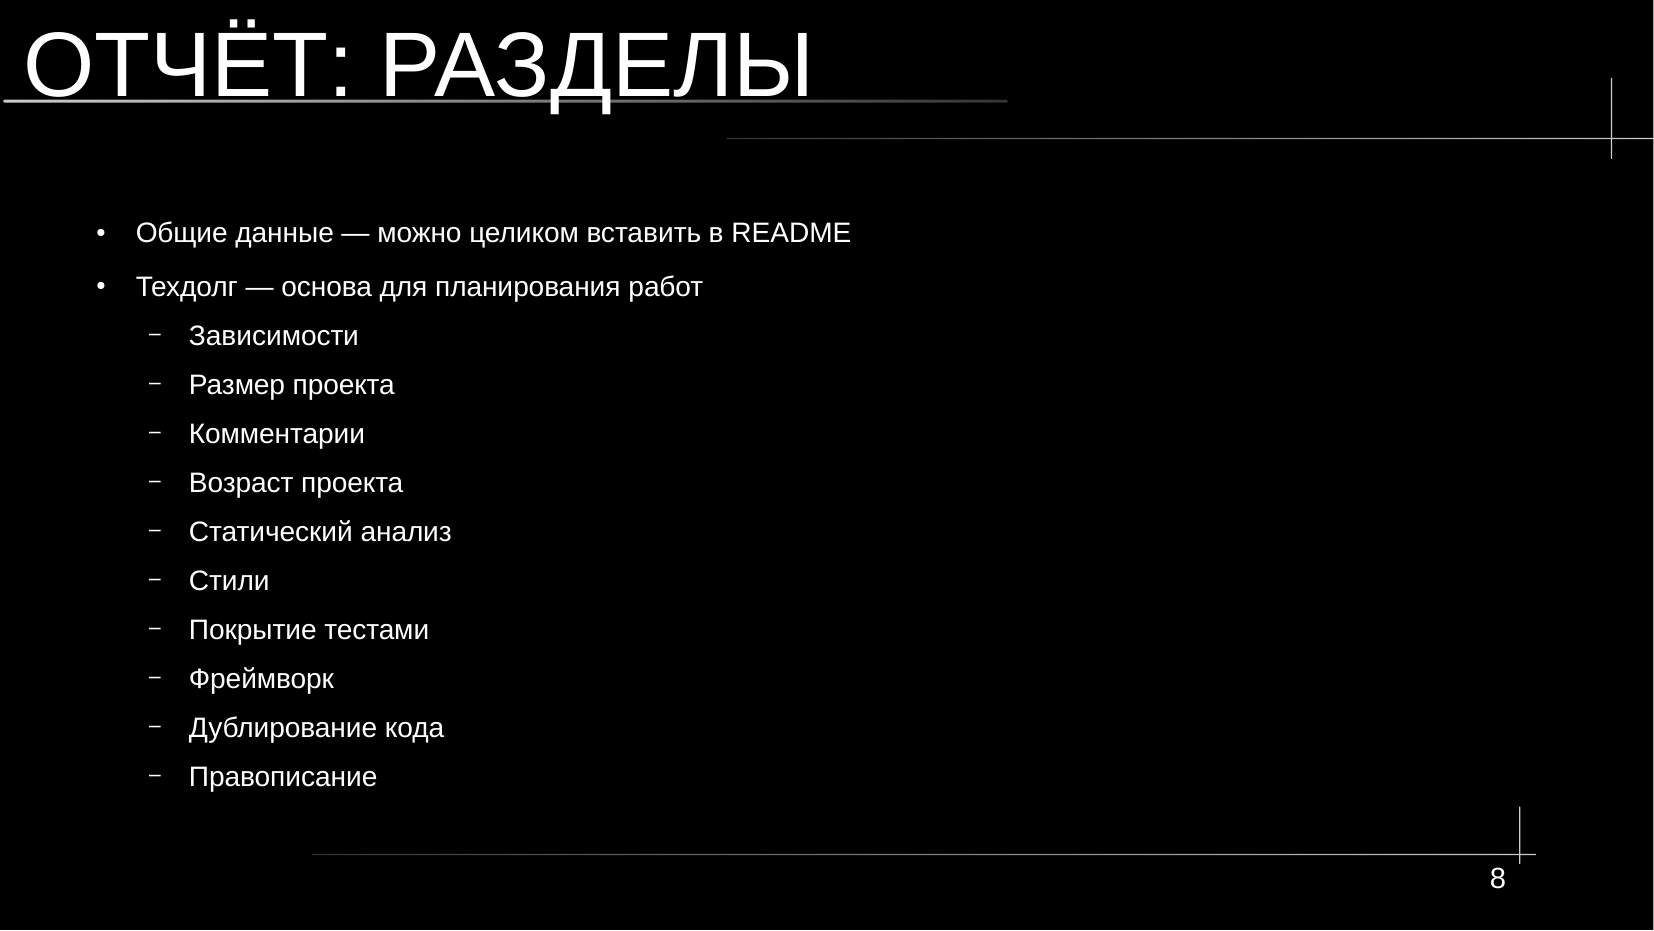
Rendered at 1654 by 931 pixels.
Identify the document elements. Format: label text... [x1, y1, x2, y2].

title ОТЧЁТ: РАЗДЕЛЫ [23, 11, 1589, 119]
list Общие данные — можно целиком вставить в README Техдолг — основа для планирования работ Зависимости Размер проекта Комментарии Возраст проекта Статический анализ Стили Покрытие тестами Фреймворк Дублирование кода Правописание [82, 217, 1571, 798]
